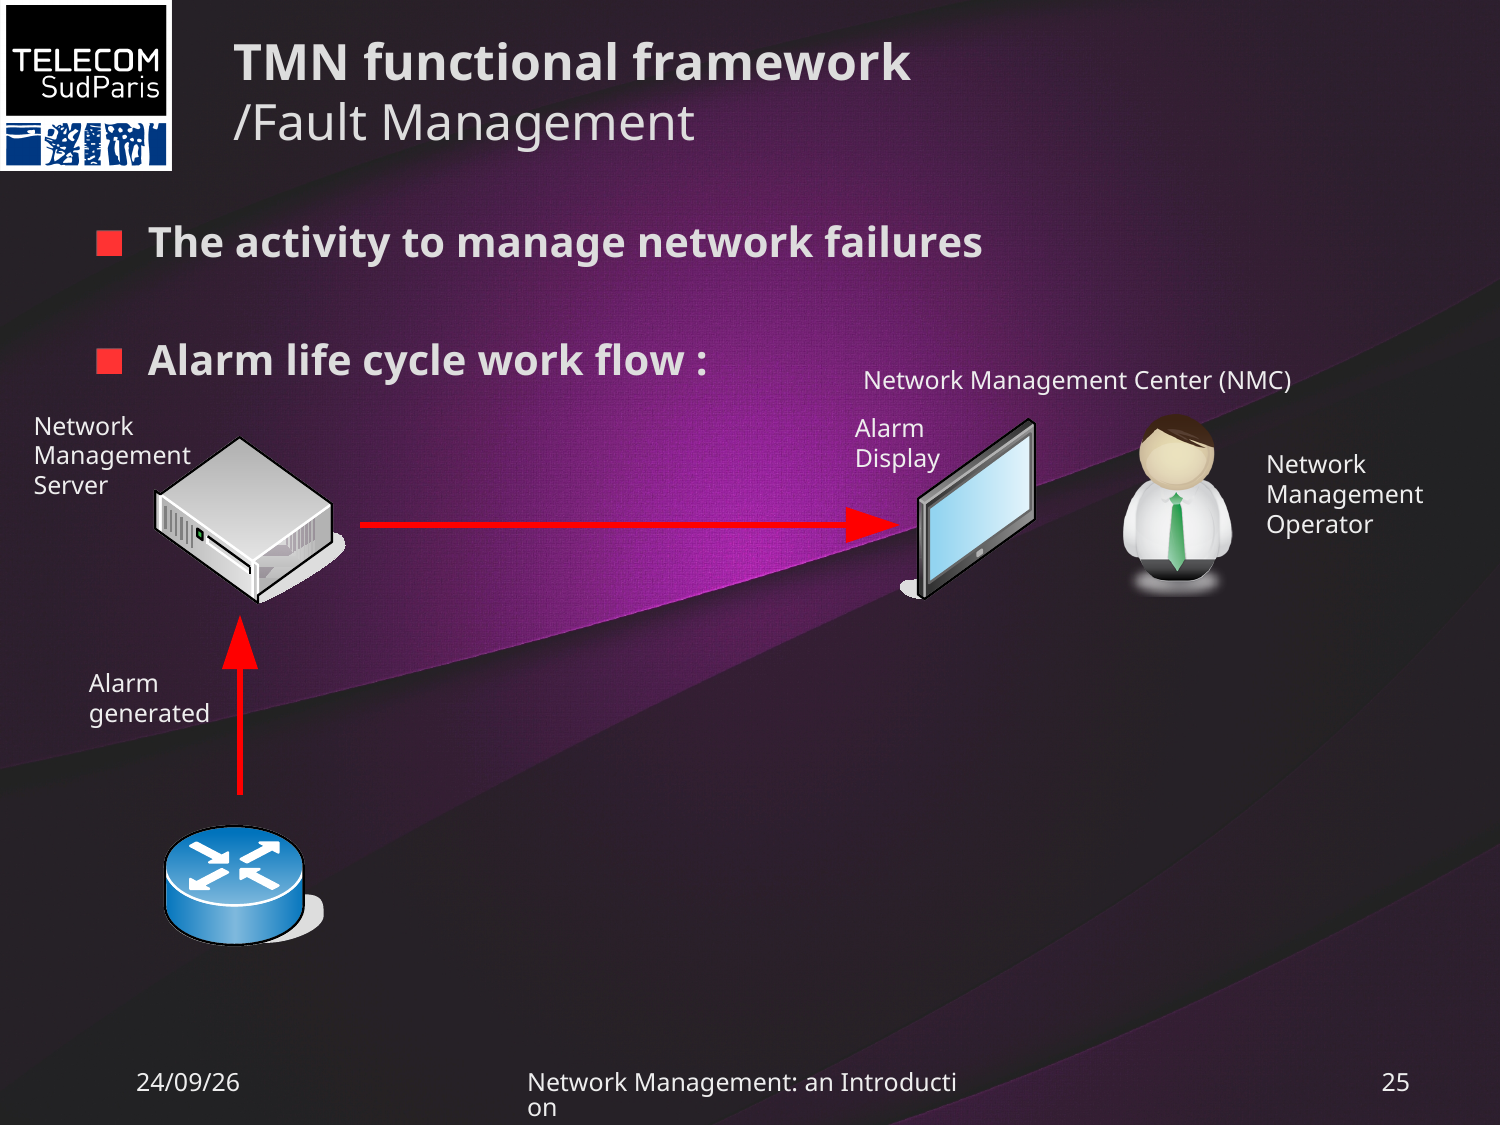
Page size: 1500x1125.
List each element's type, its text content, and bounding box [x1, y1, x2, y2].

text_box Network Management Operator [1251, 440, 1425, 546]
title TMN functional framework /Fault Management [218, 22, 1412, 158]
text_box Network Management Center (NMC) [848, 356, 1286, 402]
text_box [167, 828, 302, 943]
text_box [270, 895, 323, 942]
text_box Alarm Display [840, 404, 951, 480]
text_box [900, 579, 921, 599]
list The activity to manage network failures Alarm life cycle work flow : [76, 207, 1427, 977]
text_box Network Management Server [18, 402, 193, 508]
text_box [260, 532, 346, 603]
text_box [157, 439, 330, 599]
text_box Alarm generated [74, 660, 215, 735]
picture [0, 0, 1500, 1125]
text_box [920, 421, 1033, 597]
